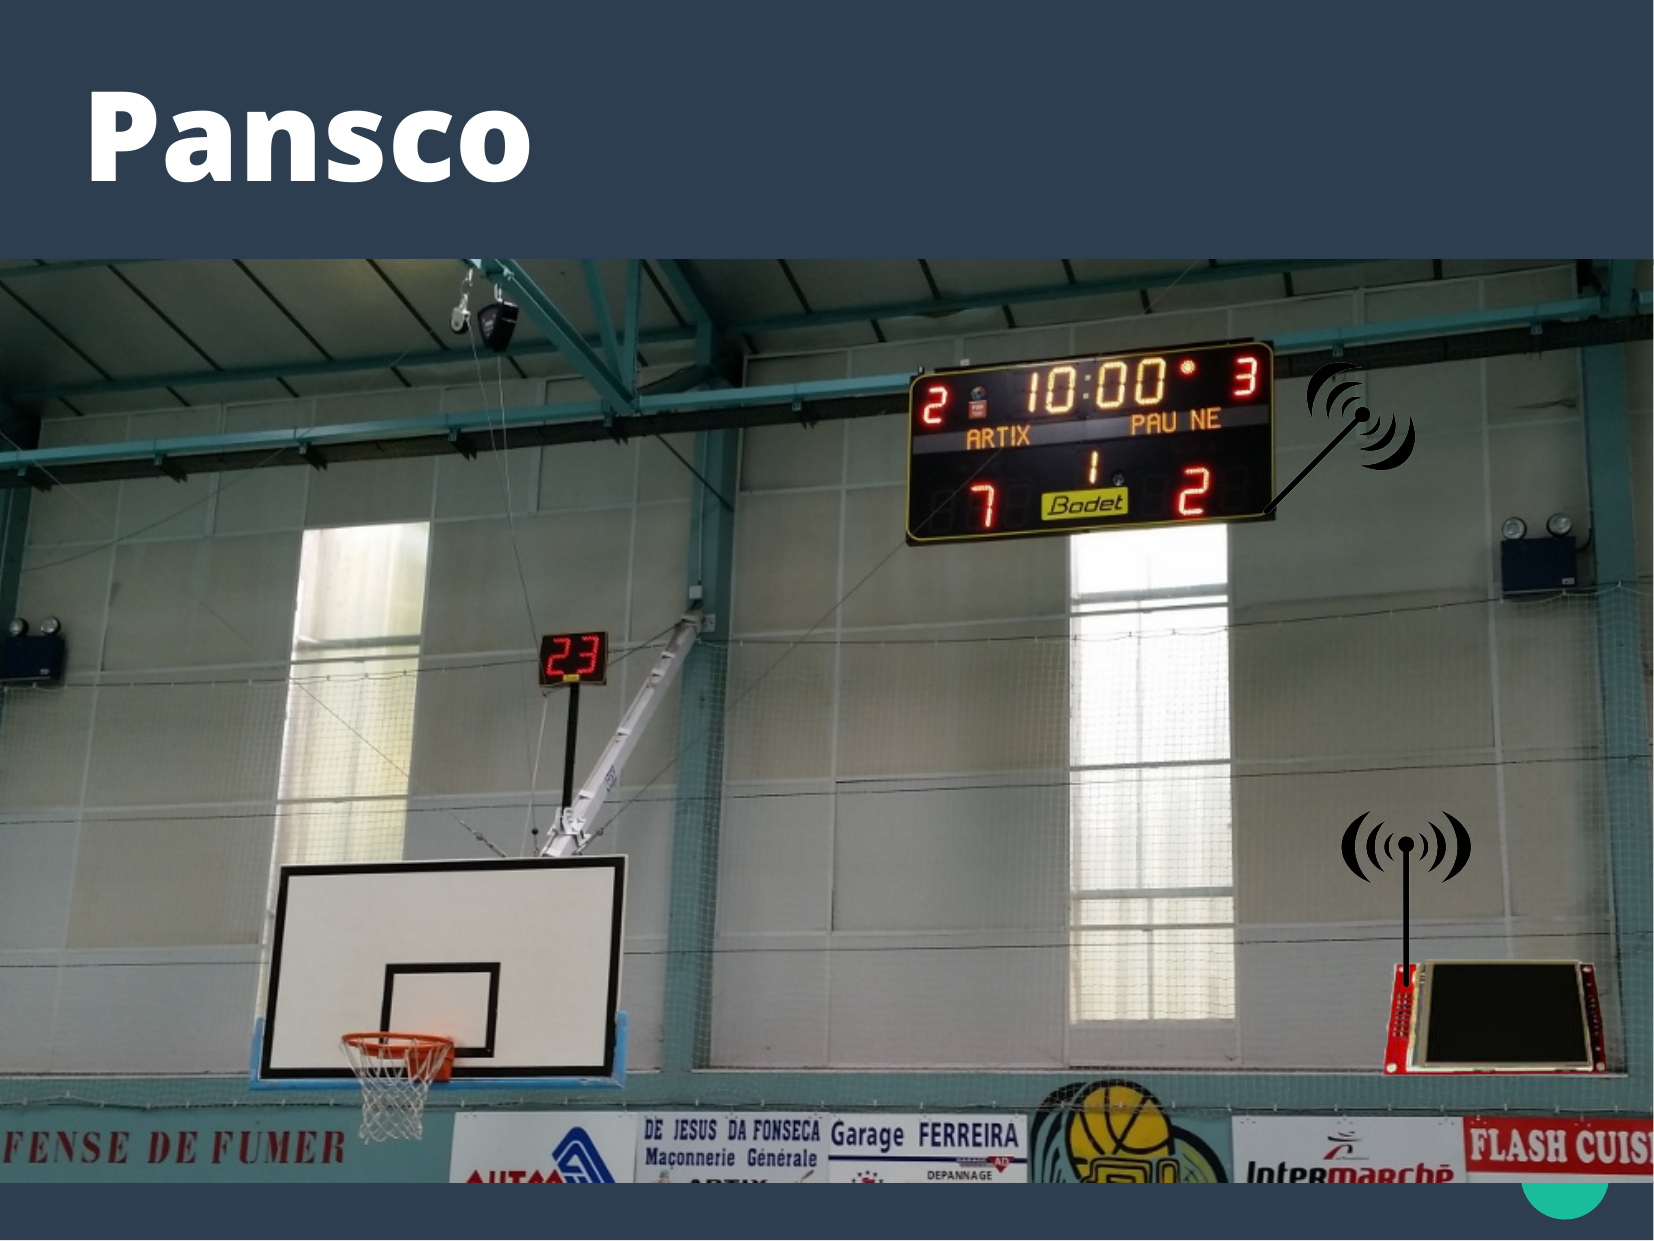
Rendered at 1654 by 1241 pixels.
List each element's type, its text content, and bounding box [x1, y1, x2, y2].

title Pansco [82, 47, 1619, 205]
picture [0, 259, 1654, 1183]
